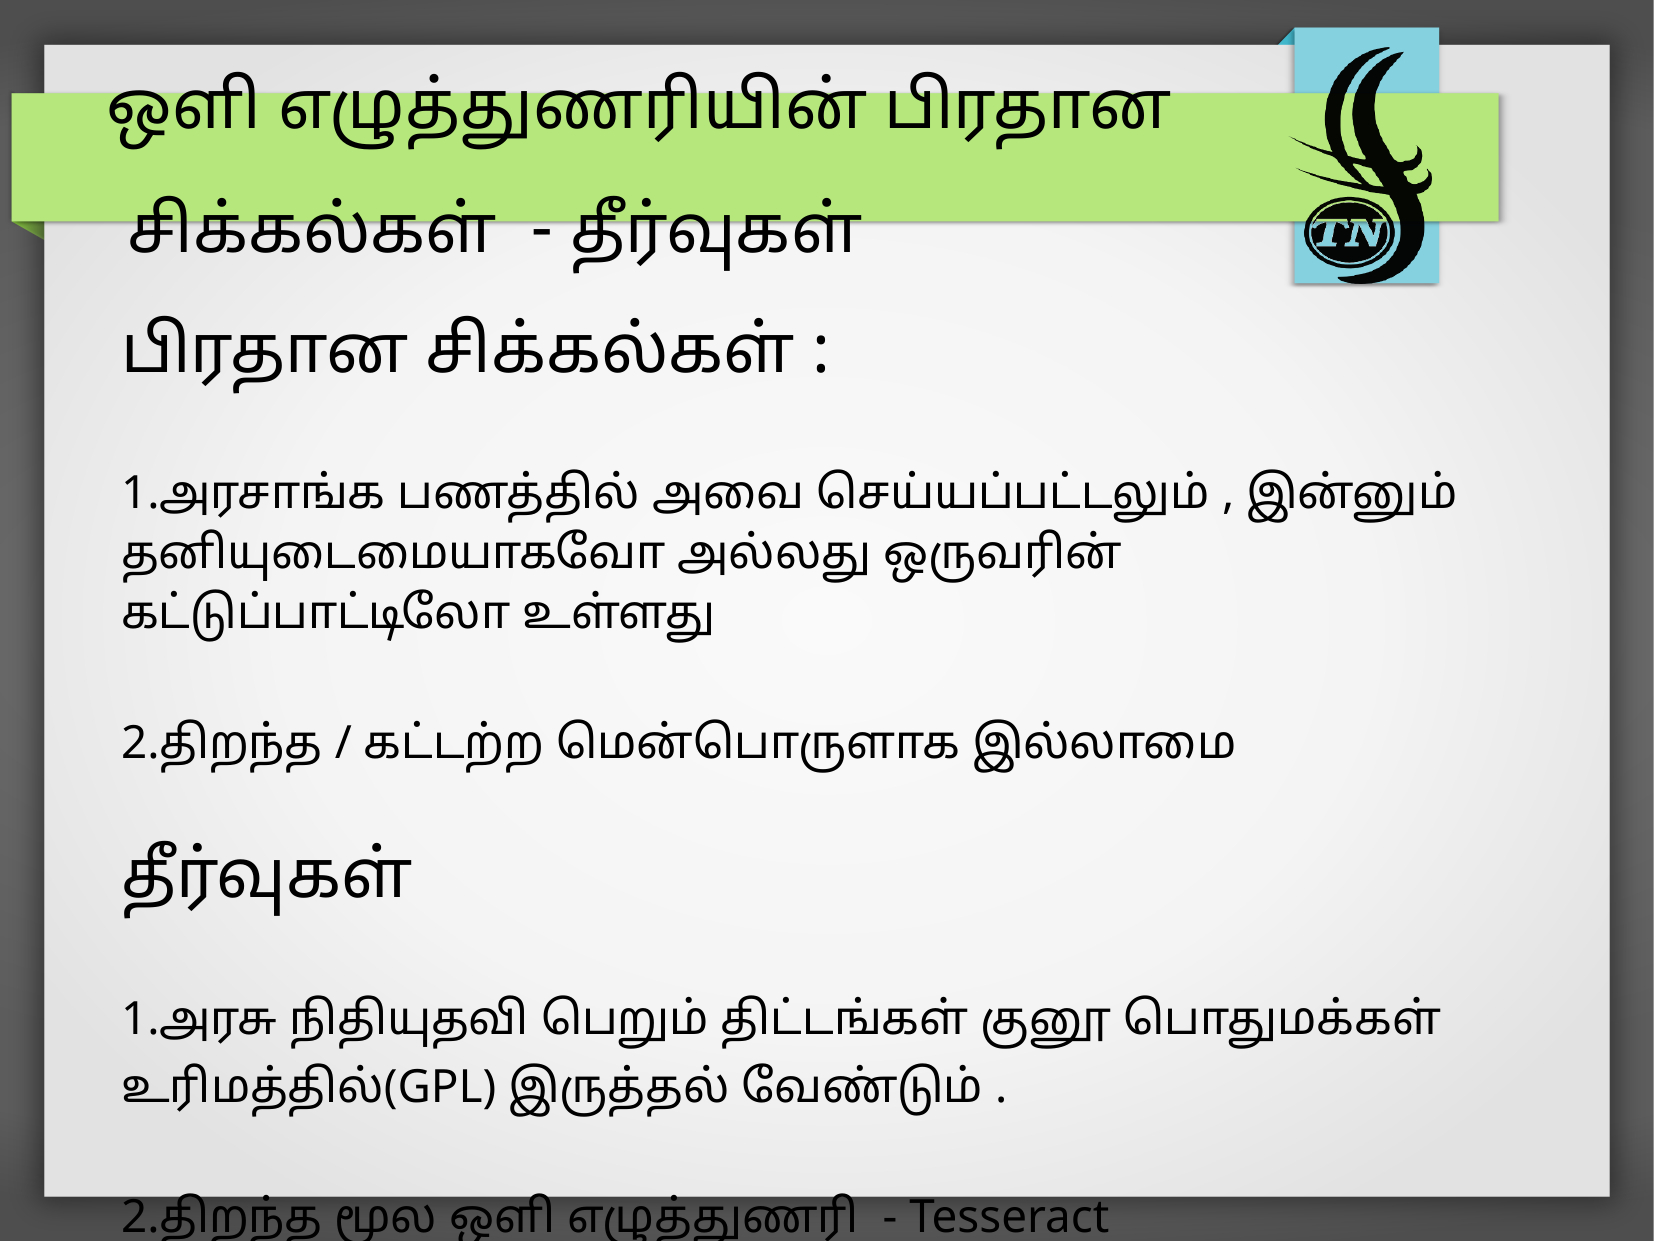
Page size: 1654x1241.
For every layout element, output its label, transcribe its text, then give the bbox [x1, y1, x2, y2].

picture [295, 1210, 303, 1217]
picture [0, 0, 1654, 1241]
picture [342, 1209, 349, 1216]
picture [637, 1209, 647, 1229]
picture [290, 1220, 303, 1229]
picture [703, 1210, 711, 1217]
picture [698, 1220, 711, 1229]
picture [373, 1209, 384, 1229]
picture [170, 1210, 178, 1217]
picture [165, 1220, 178, 1229]
picture [660, 1220, 673, 1229]
title ஒளி எழுத்துணரியின் பிரதான சிக்கல்கள் - தீர்வுகள் [82, 89, 1264, 218]
picture [455, 1218, 463, 1226]
picture [665, 1210, 673, 1217]
text_box பிரதான சிக்கல்கள் : 1.அரசாங்க பணத்தில் அவை செய்யப்பட்டலும் , இன்னும் தனியுடைமையாகவோ அல்லது ஒருவரின் கட்டுப்பாட்டிலோ உள்ளது 2.திறந்த / கட்டற்ற மென்பொருளாக இல்லாமை தீர்வுகள் 1.அரசு நிதியுதவி பெறும் திட்டங்கள் குனூ பொதுமக்கள் உரிமத்தில்(GPL) இருத்தல் வேண்டும் . 2.திறந்த மூல ஒளி எழுத்துணரி - Tesseract [106, 307, 1477, 848]
